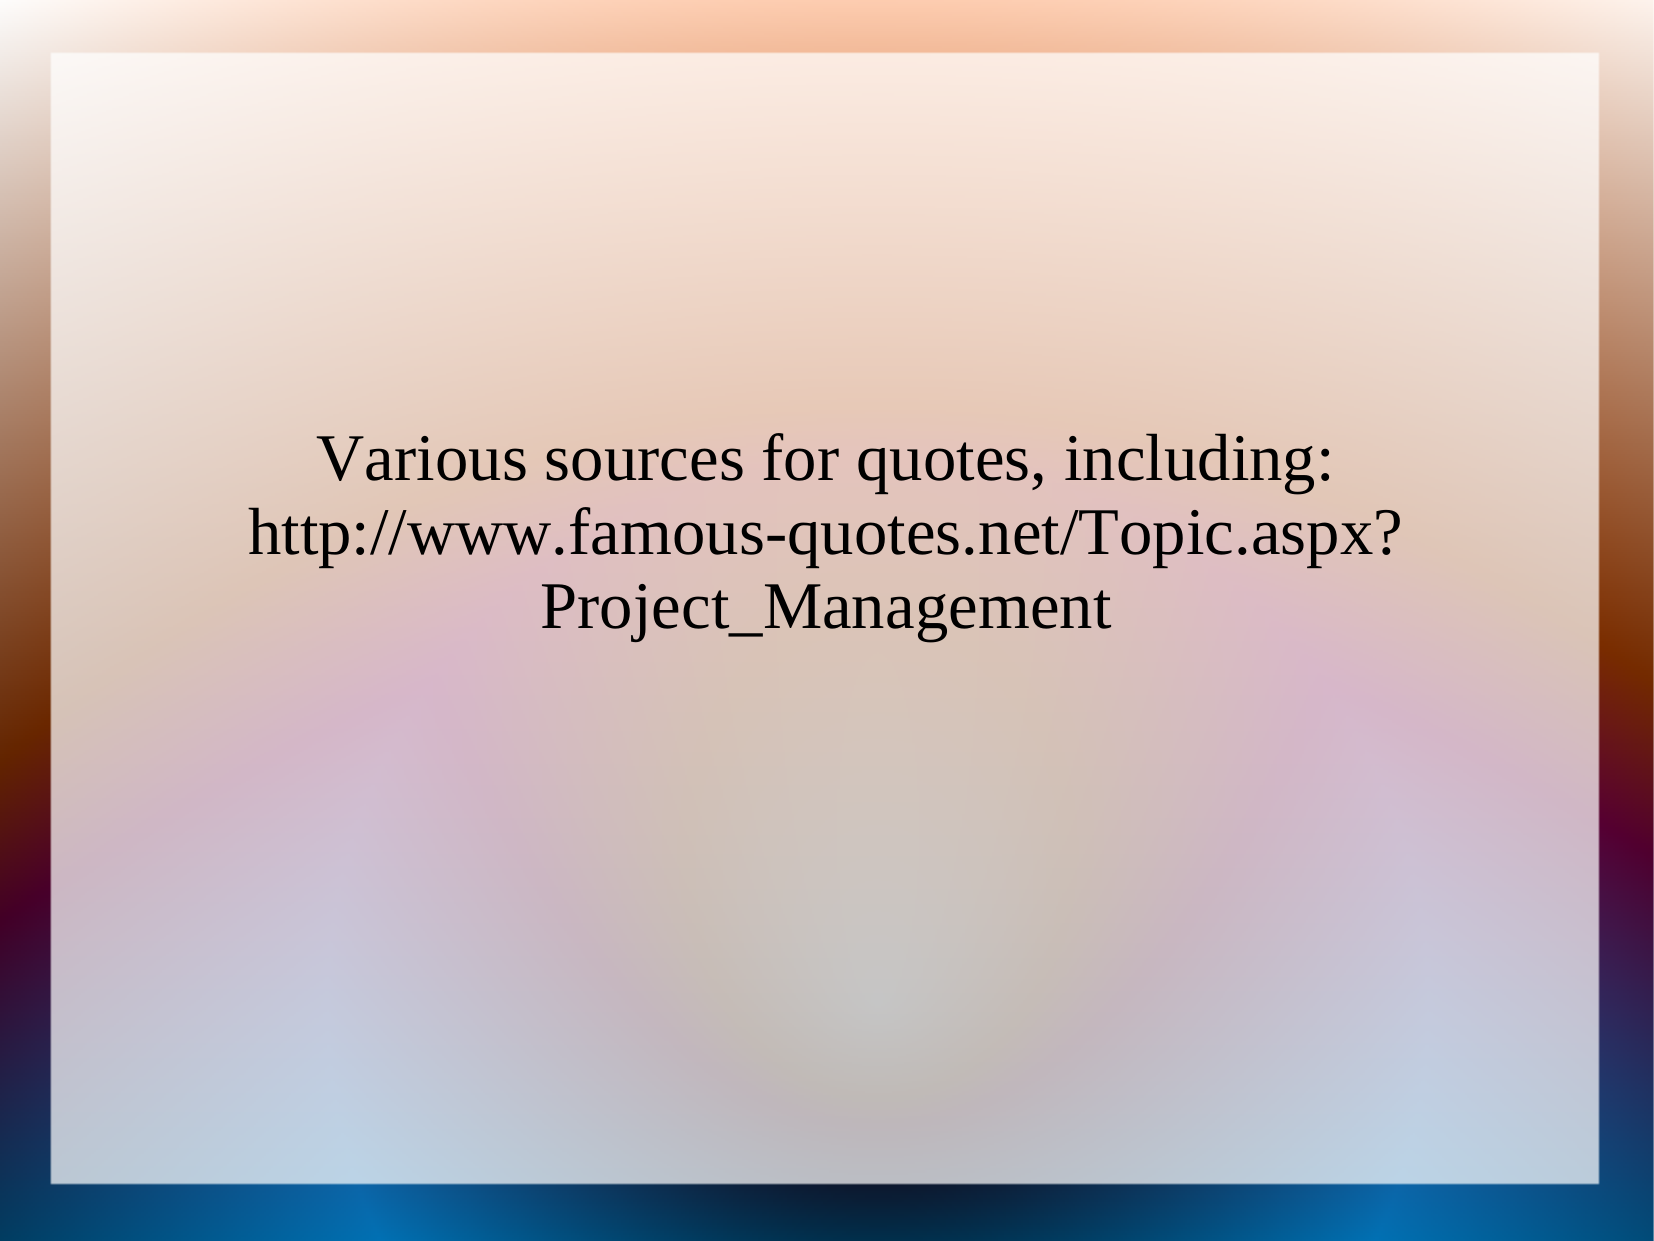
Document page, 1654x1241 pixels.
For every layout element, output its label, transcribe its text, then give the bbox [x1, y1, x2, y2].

subtitle Various sources for quotes, including: http://www.famous-quotes.net/Topic.aspx?Project_Management [82, 55, 1571, 1010]
picture [0, 0, 1654, 1241]
